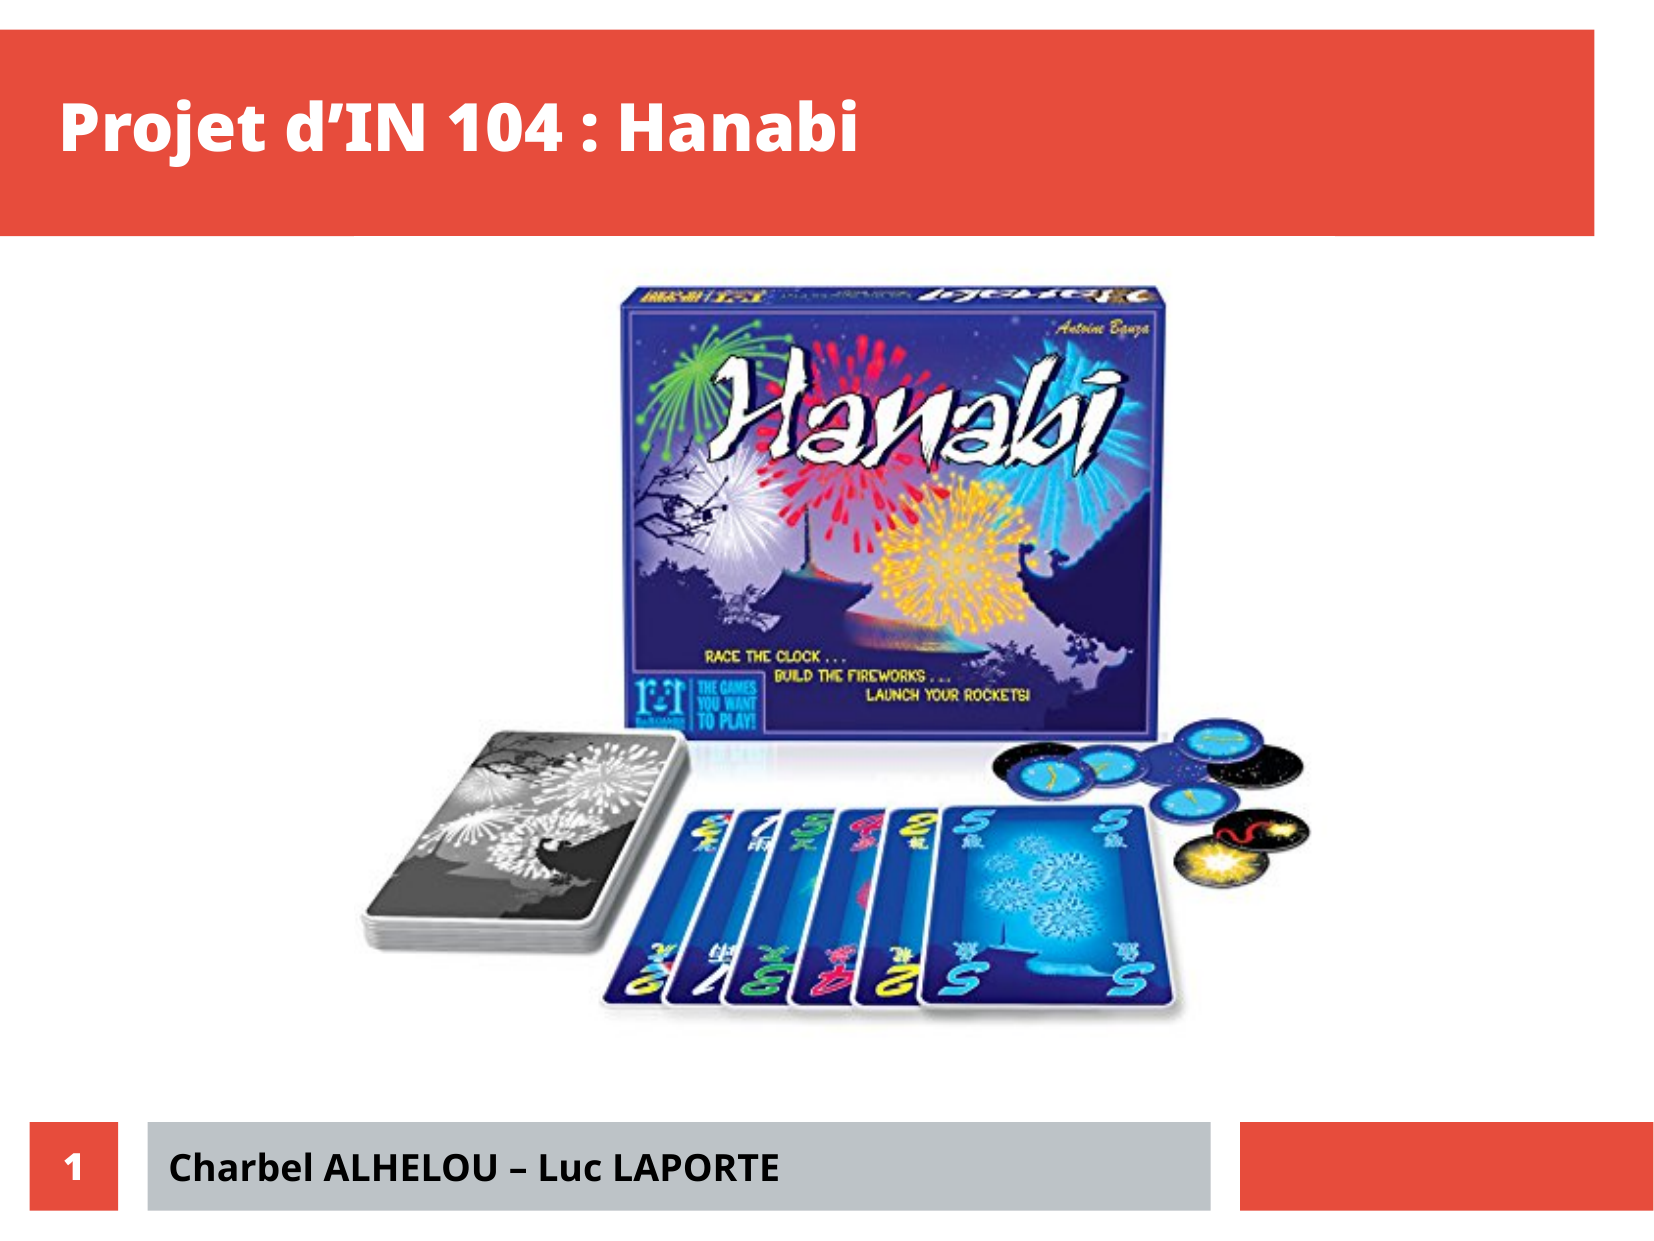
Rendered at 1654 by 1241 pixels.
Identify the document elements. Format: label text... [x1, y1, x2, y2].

title Projet d’IN 104 : Hanabi [59, 23, 1595, 172]
picture [354, 236, 1335, 1075]
text_box Charbel ALHELOU – Luc LAPORTE [153, 1134, 1217, 1193]
